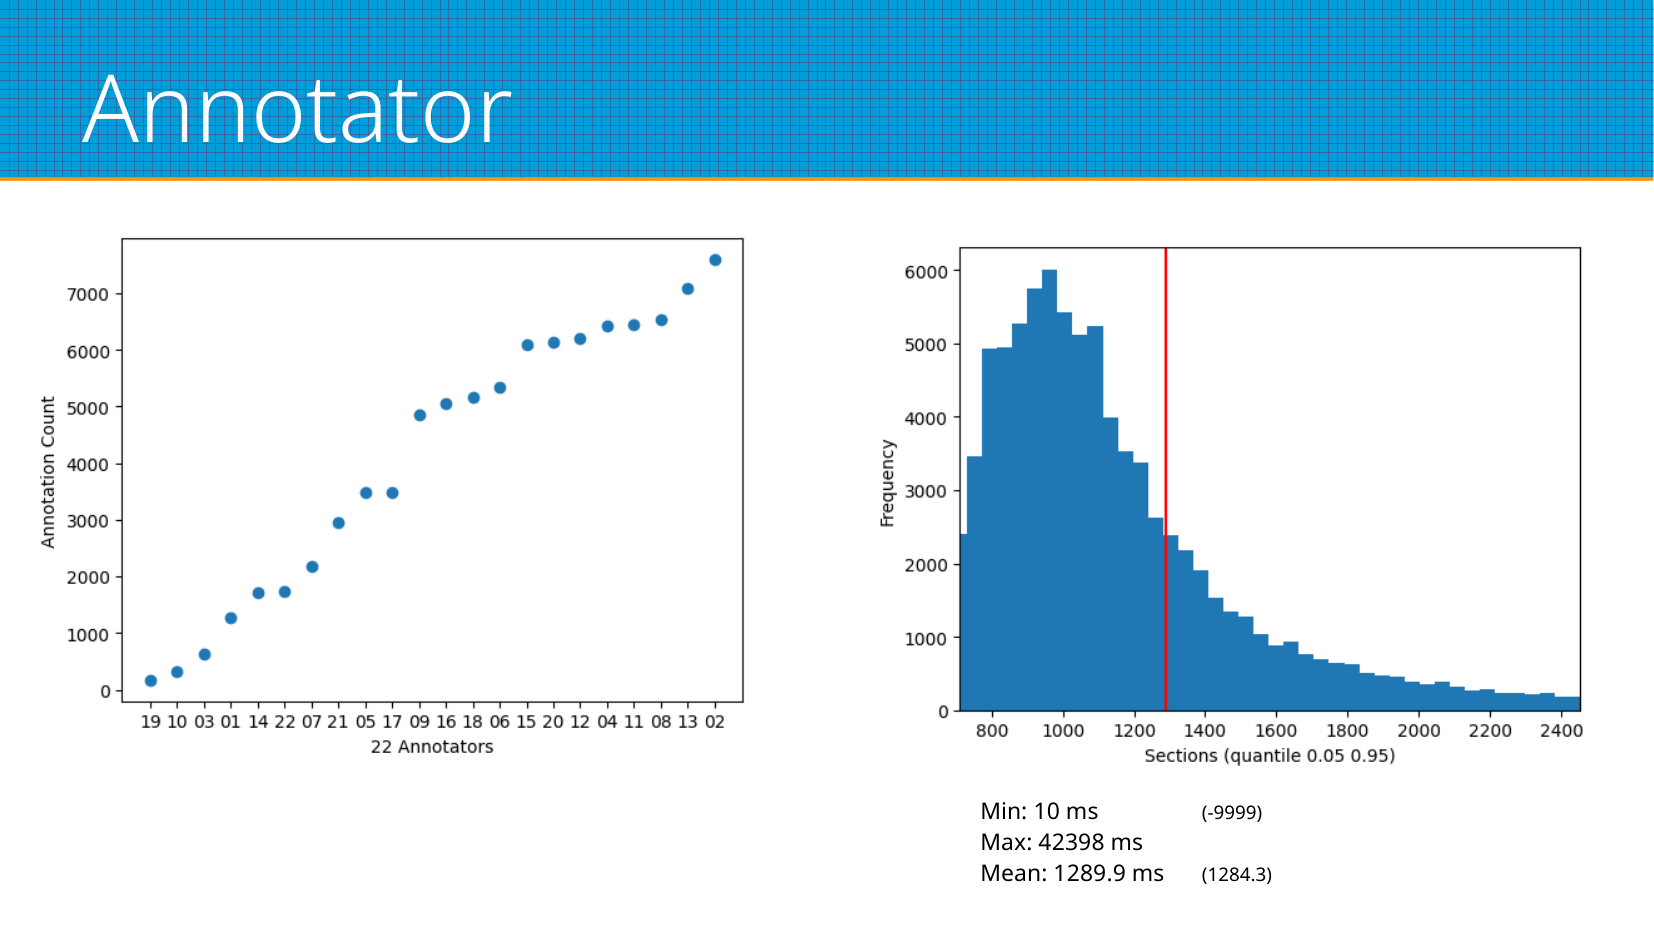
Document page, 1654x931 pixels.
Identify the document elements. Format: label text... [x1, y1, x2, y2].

title Annotator [82, 14, 1571, 171]
picture [867, 236, 1595, 777]
picture [29, 227, 755, 768]
text_box Min: 10 ms (-9999) Max: 42398 ms Mean: 1289.9 ms (1284.3) [974, 797, 1334, 886]
